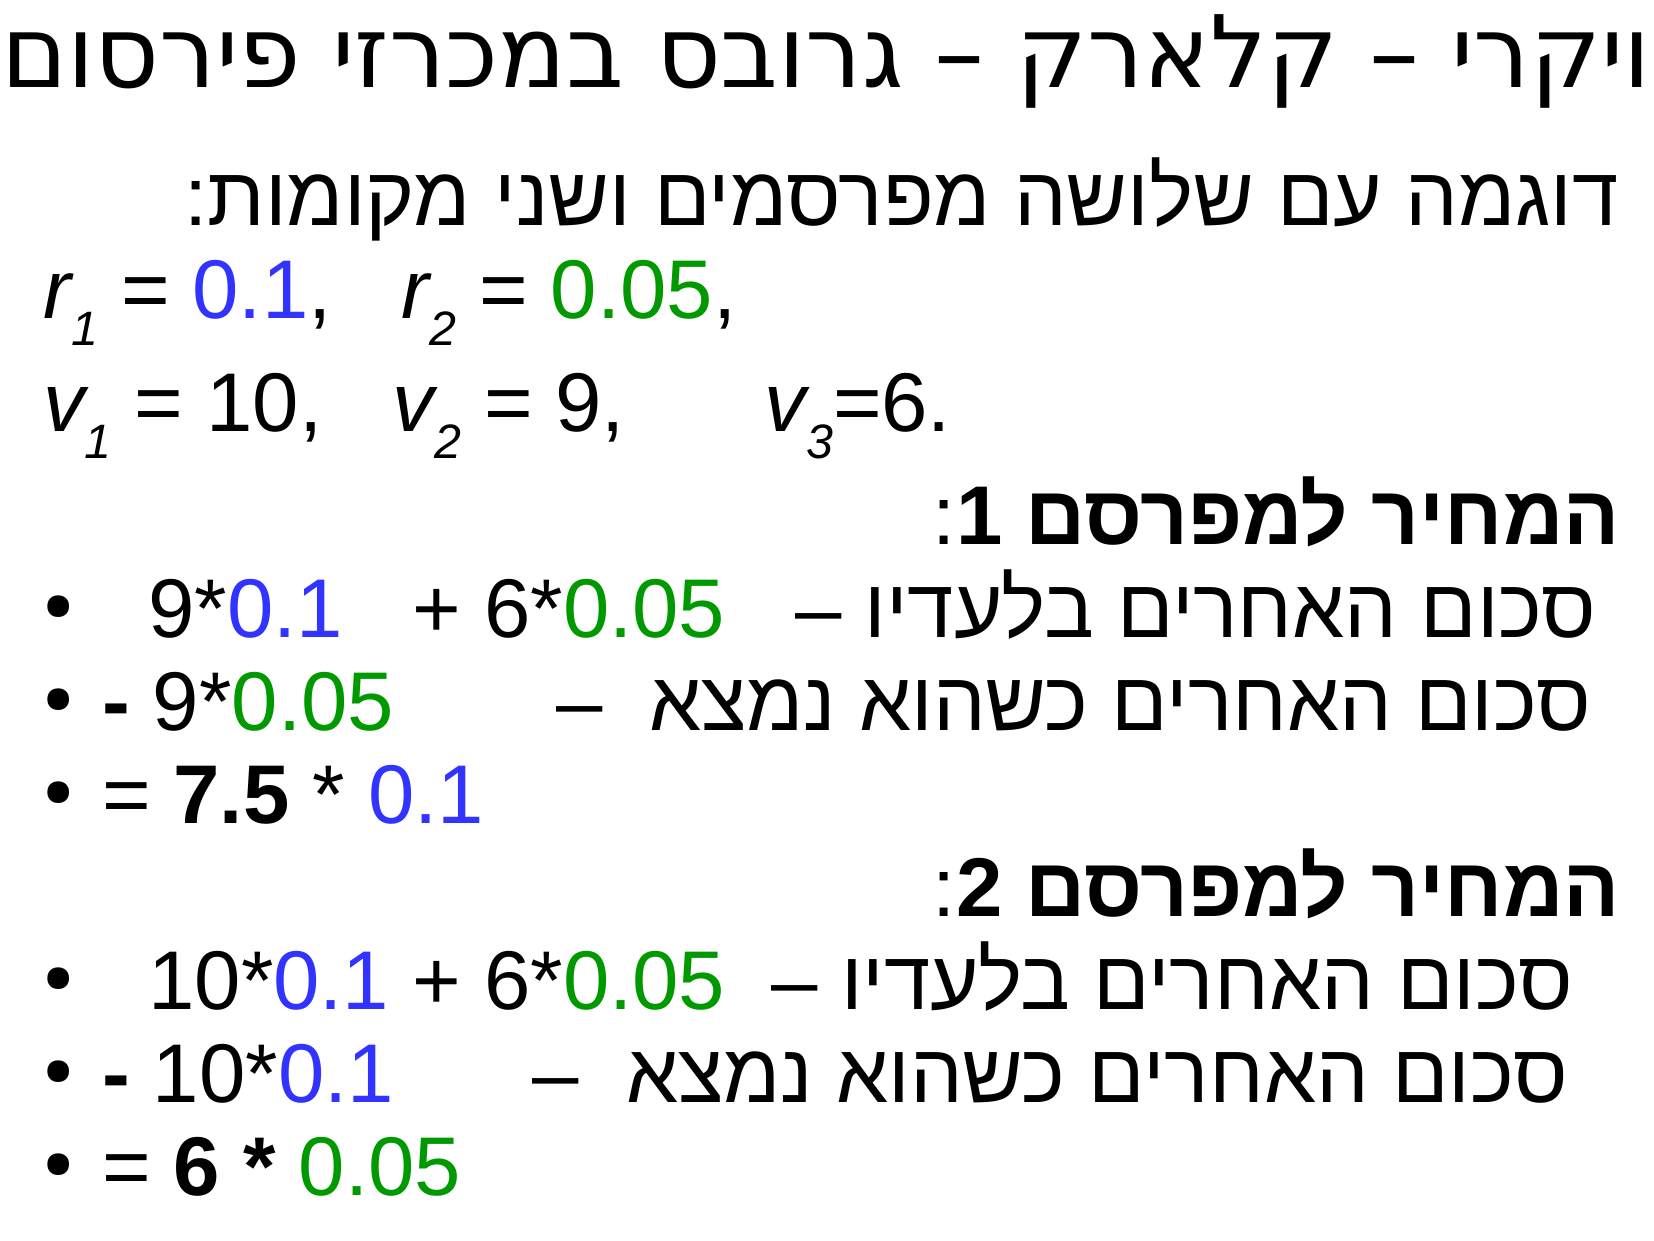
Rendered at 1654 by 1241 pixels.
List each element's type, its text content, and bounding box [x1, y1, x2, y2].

text_box דוגמה עם שלושה מפרסמים ושני מקומות: r1 = 0.1, r2 = 0.05, v1 = 10, v2 = 9, v3=6. המחיר למפרסם 1: 9*0.1 + 6*0.05 – סכום האחרים בלעדיו - 9*0.05 – סכום האחרים כשהוא נמצא = 7.5 * 0.1 המחיר למפרסם 2: 10*0.1 + 6*0.05 – סכום האחרים בלעדיו - 10*0.1 – סכום האחרים כשהוא נמצא = 6 * 0.05 [28, 142, 1636, 1232]
title ויקרי – קלארק – גרובס במכרזי פירסום [0, 0, 1654, 112]
